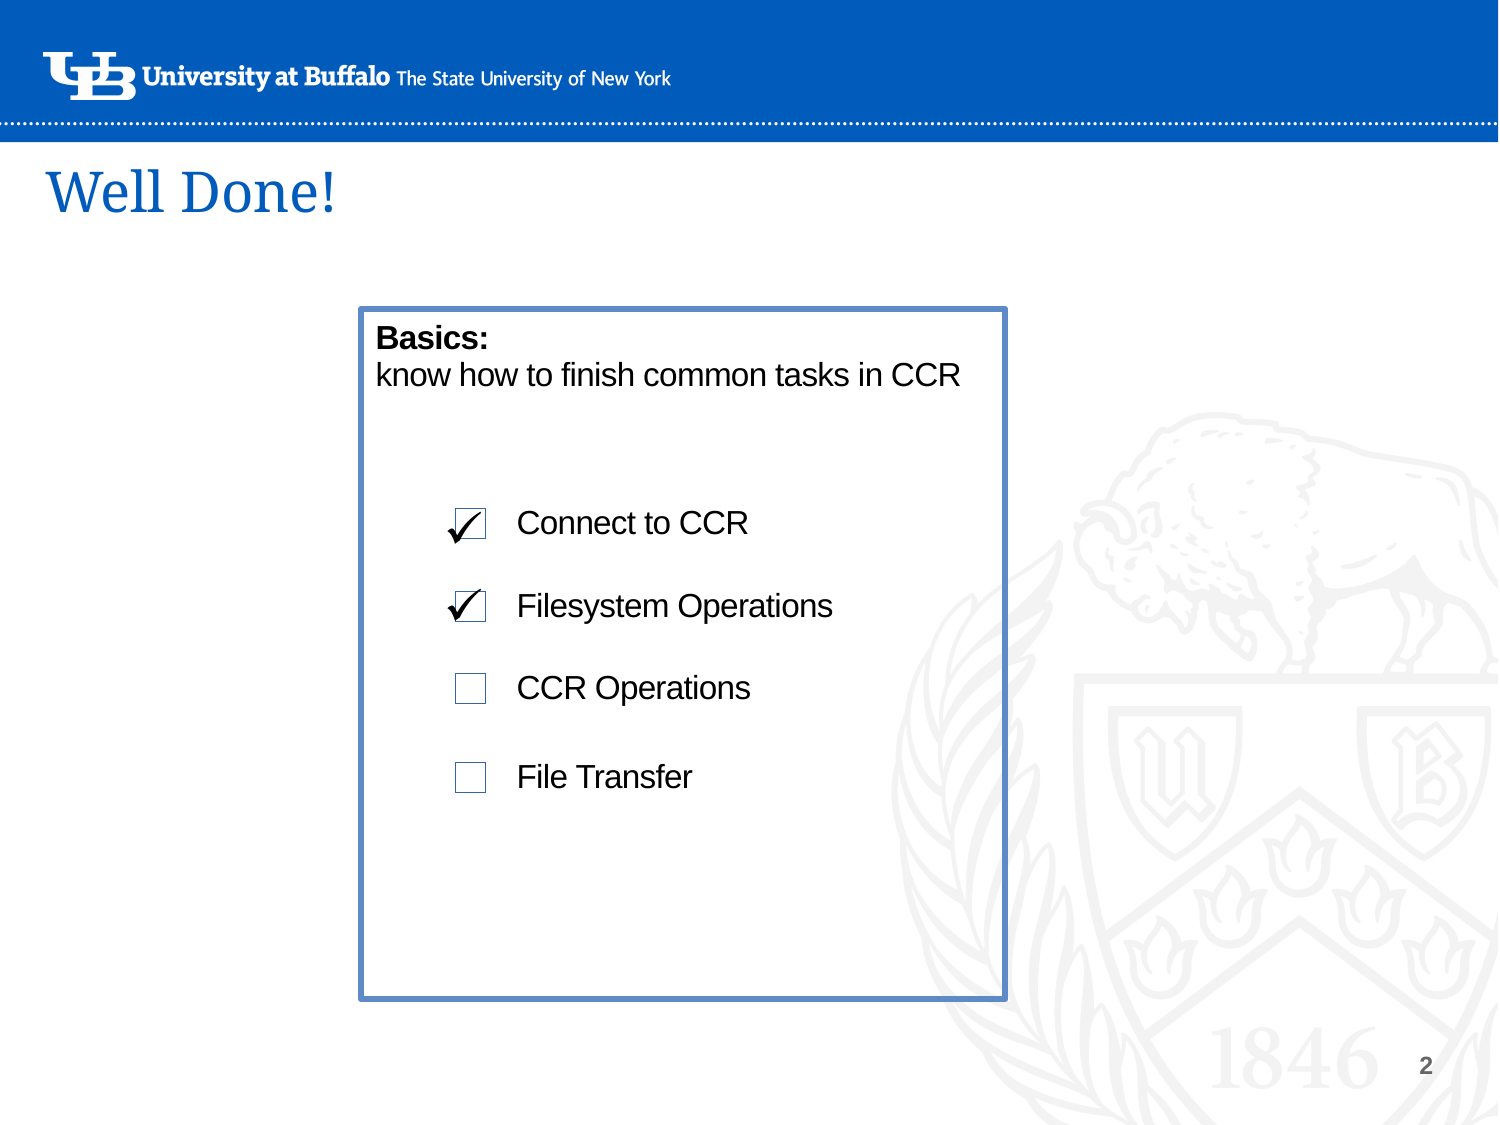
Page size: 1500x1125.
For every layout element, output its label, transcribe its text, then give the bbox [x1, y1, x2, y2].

picture [0, 0, 1499, 1125]
text_box Filesystem Operations [501, 579, 868, 633]
title Well Done! [30, 153, 1387, 233]
text_box File Transfer [501, 751, 748, 804]
text_box CCR Operations [501, 662, 868, 715]
text_box Connect to CCR [501, 497, 784, 550]
text_box Basics: know how to finish common tasks in CCR [360, 312, 1003, 405]
text_box ✓ [429, 585, 496, 646]
text_box ✓ [429, 508, 496, 569]
text_box [360, 309, 1006, 1000]
